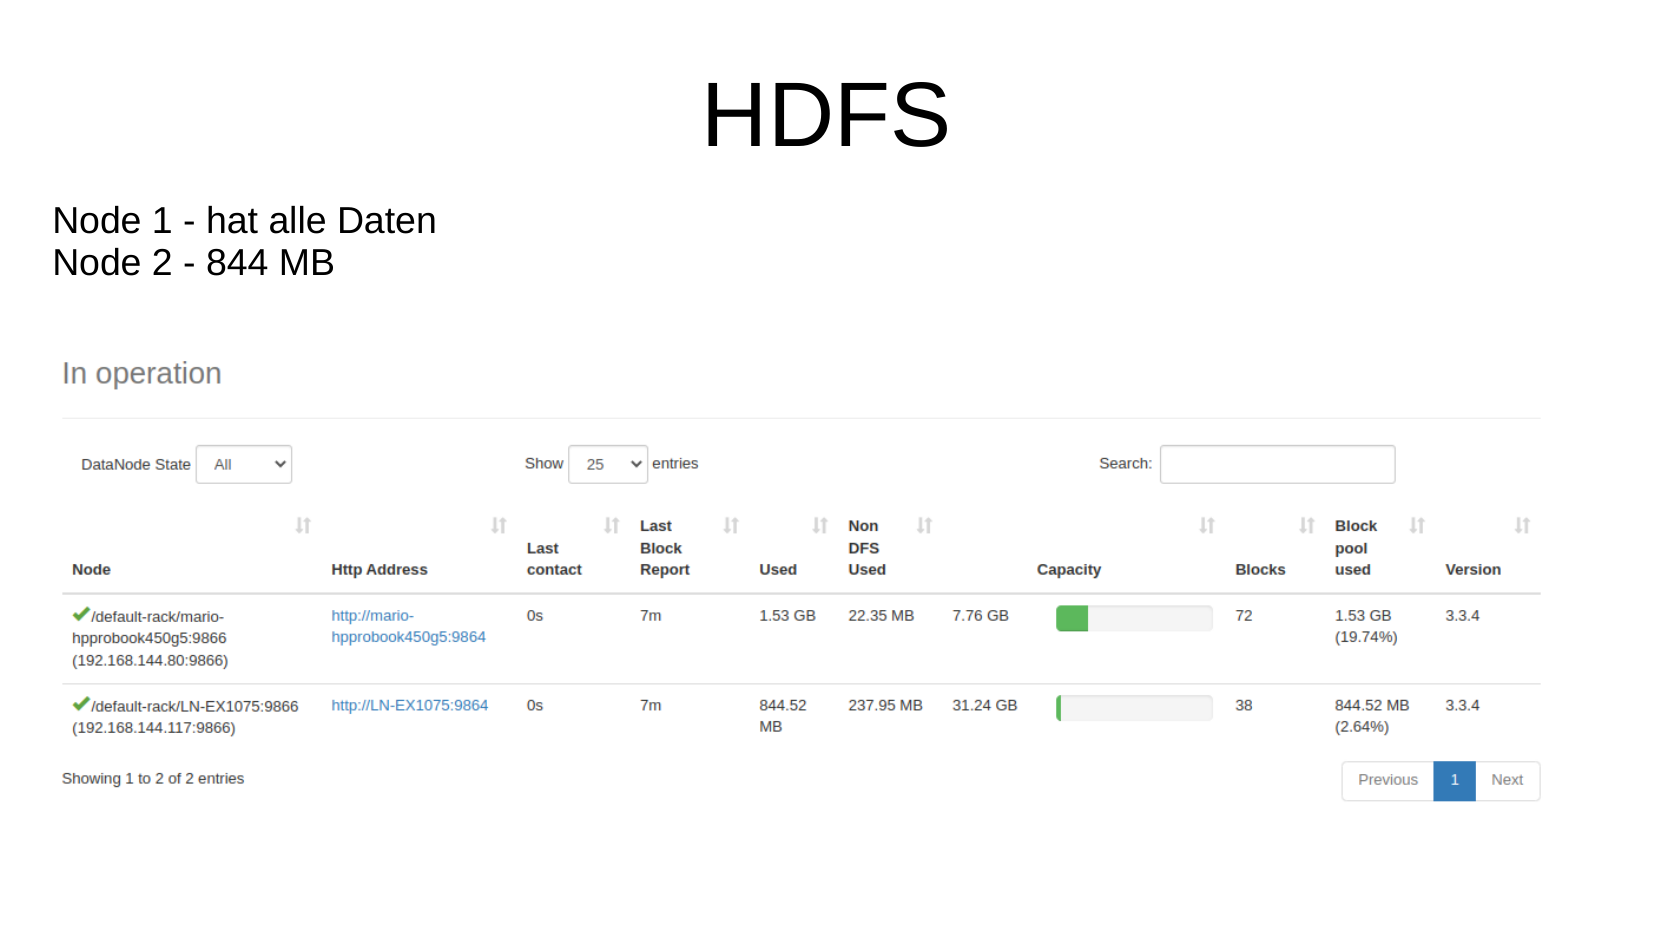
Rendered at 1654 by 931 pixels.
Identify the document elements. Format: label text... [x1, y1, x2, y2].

picture [0, 347, 1654, 826]
text_box Node 1 - hat alle Daten Node 2 - 844 MB [37, 192, 563, 292]
title HDFS [82, 37, 1571, 193]
